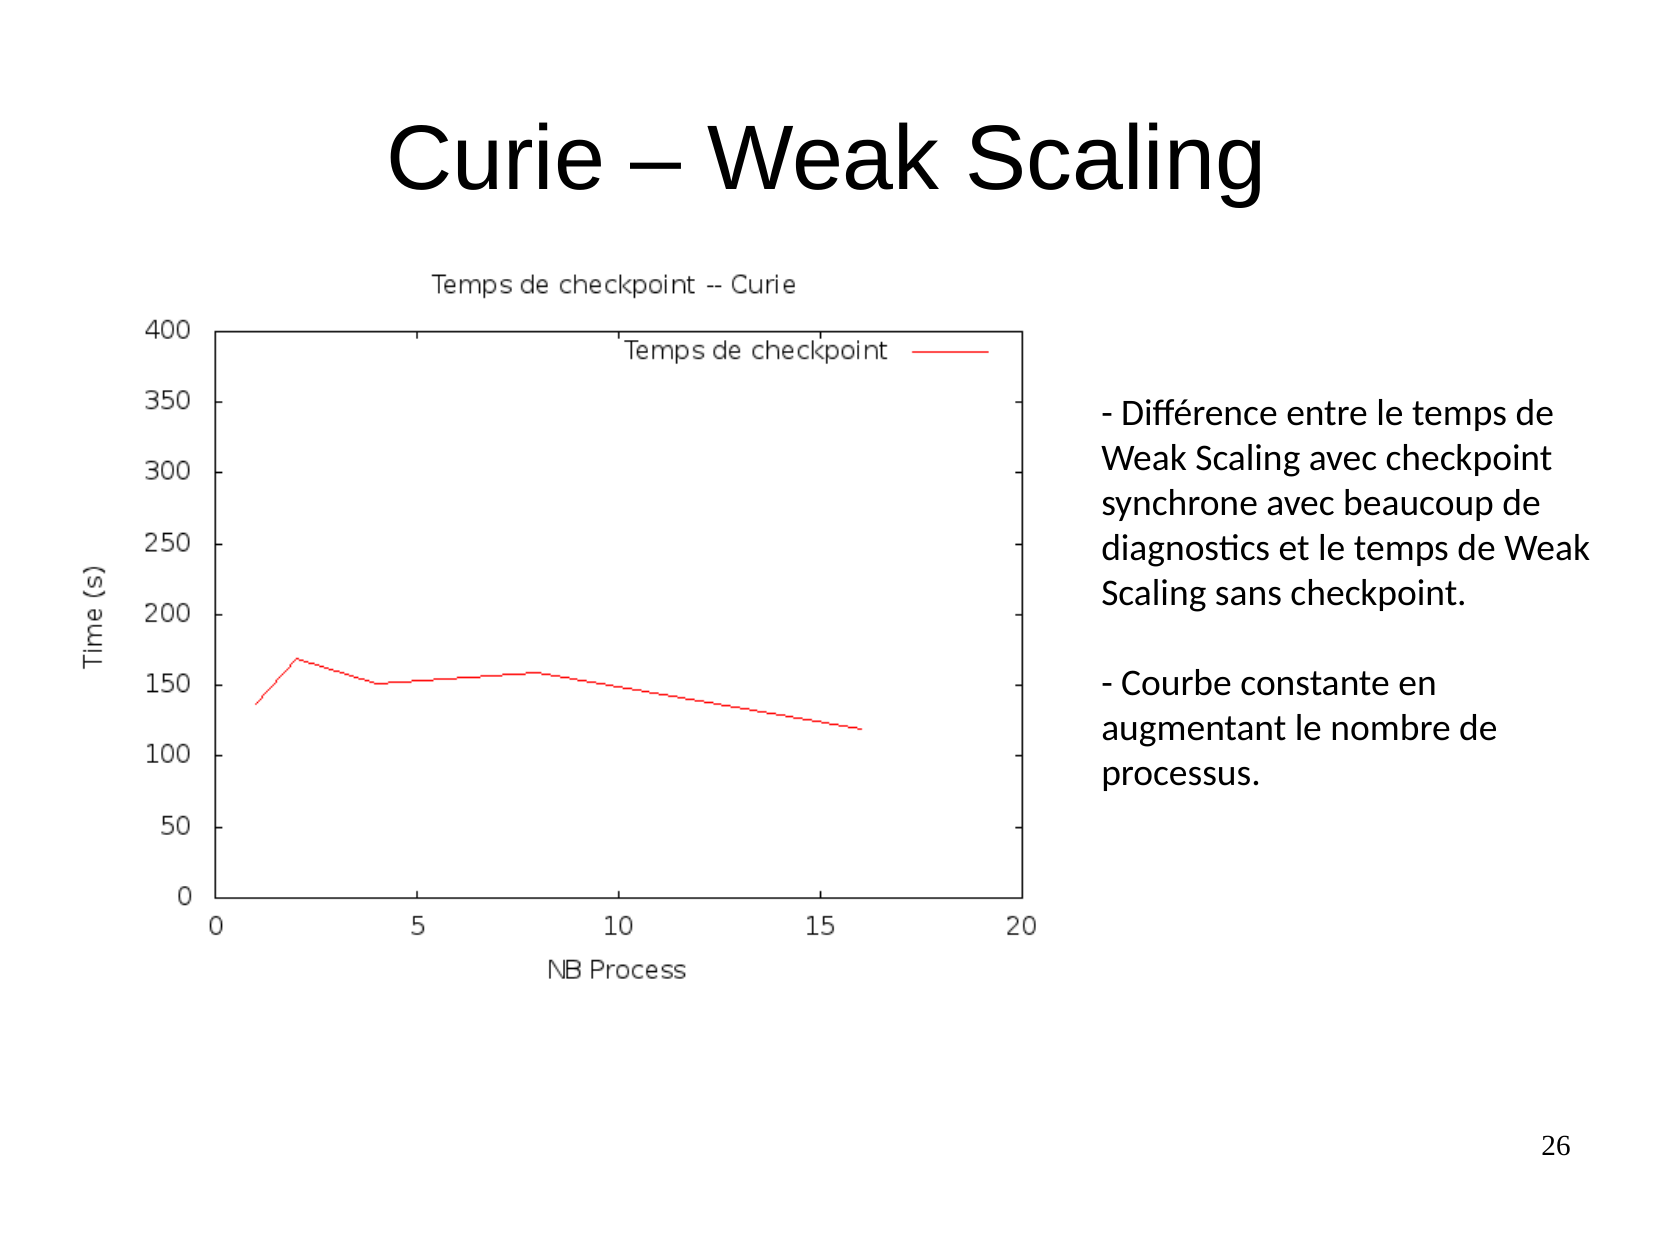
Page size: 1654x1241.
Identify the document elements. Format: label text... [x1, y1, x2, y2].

text_box - Différence entre le temps de Weak Scaling avec checkpoint synchrone avec beaucoup de diagnostics et le temps de Weak Scaling sans checkpoint. - Courbe constante en augmentant le nombre de processus. [1086, 380, 1630, 801]
picture [74, 242, 1075, 993]
title Curie – Weak Scaling [82, 49, 1571, 257]
